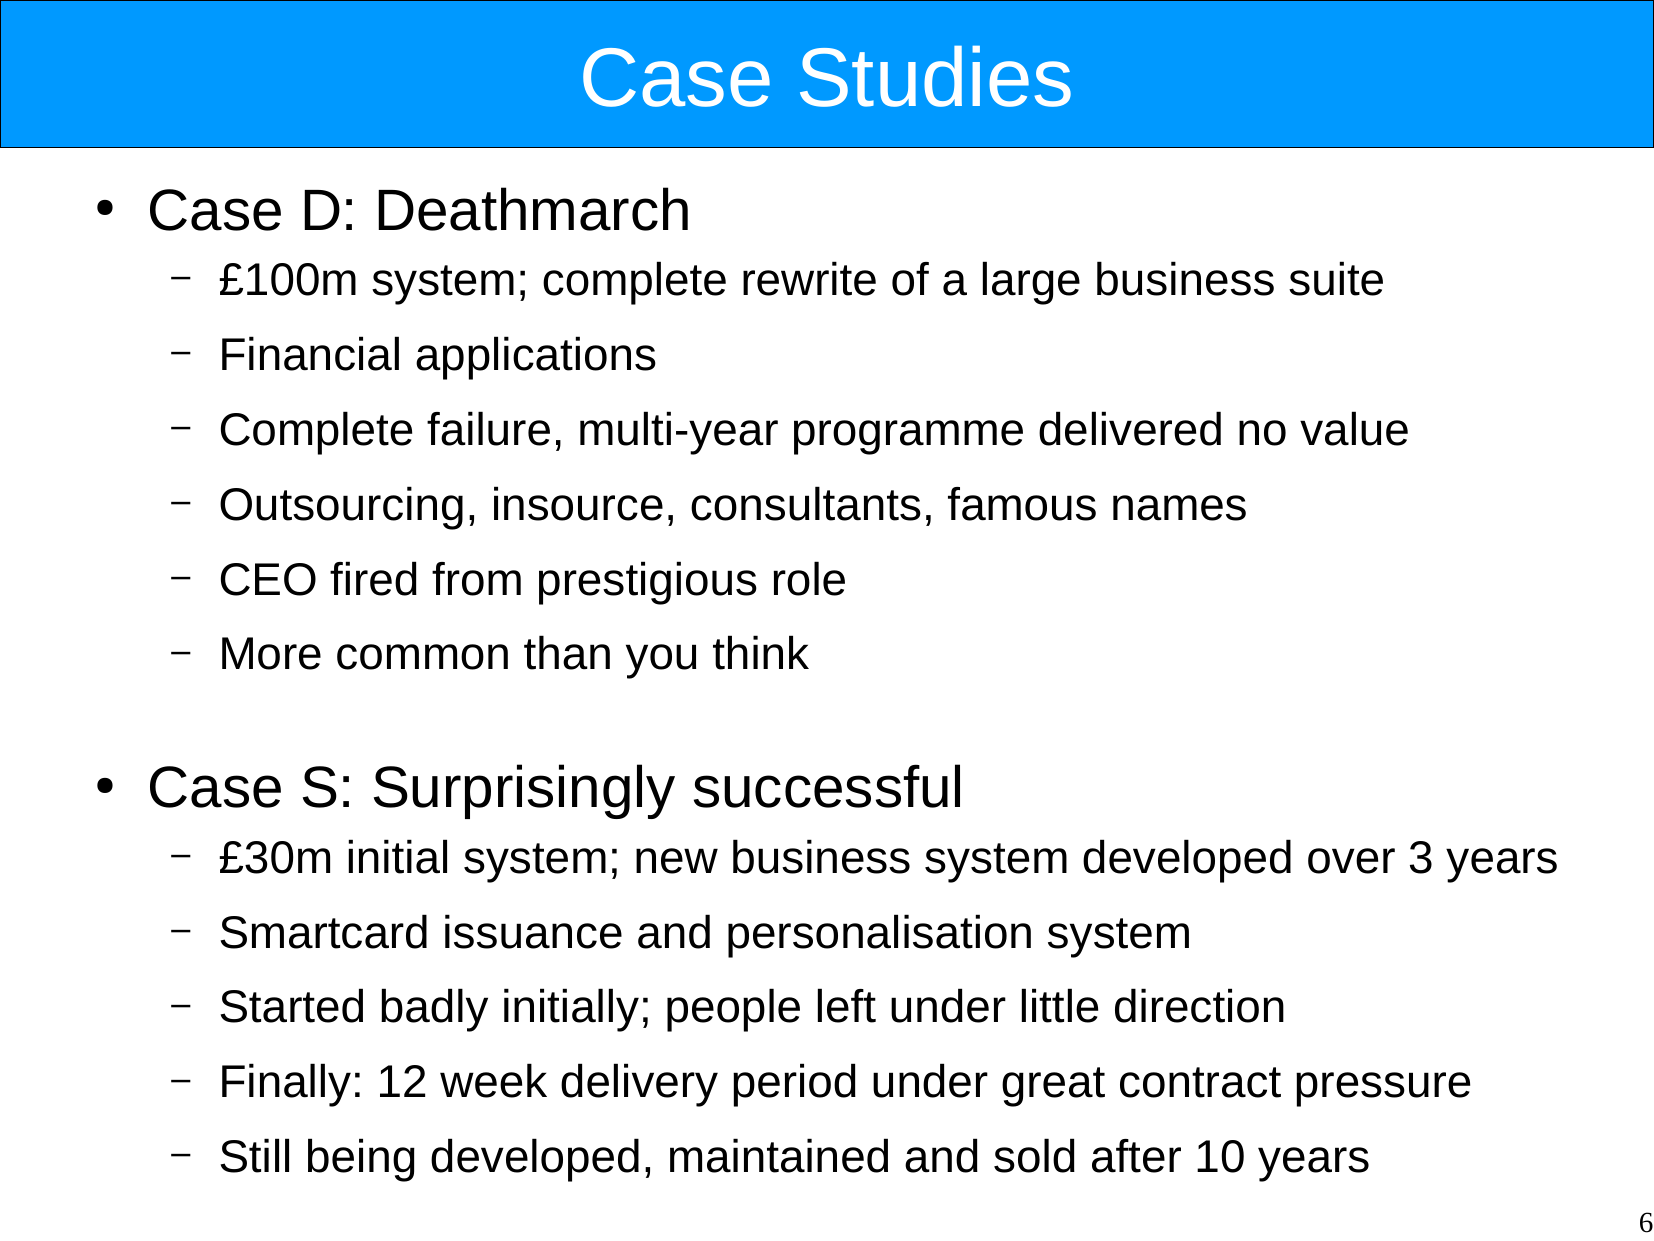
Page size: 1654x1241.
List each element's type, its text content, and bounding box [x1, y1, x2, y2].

list Case D: Deathmarch £100m system; complete rewrite of a large business suite Financial applications Complete failure, multi-year programme delivered no value Outsourcing, insource, consultants, famous names CEO fired from prestigious role More common than you think Case S: Surprisingly successful £30m initial system; new business system developed over 3 years Smartcard issuance and personalisation system Started badly initially; people left under little direction Finally: 12 week delivery period under great contract pressure Still being developed, maintained and sold after 10 years [76, 177, 1565, 1196]
title Case Studies [82, 21, 1571, 135]
